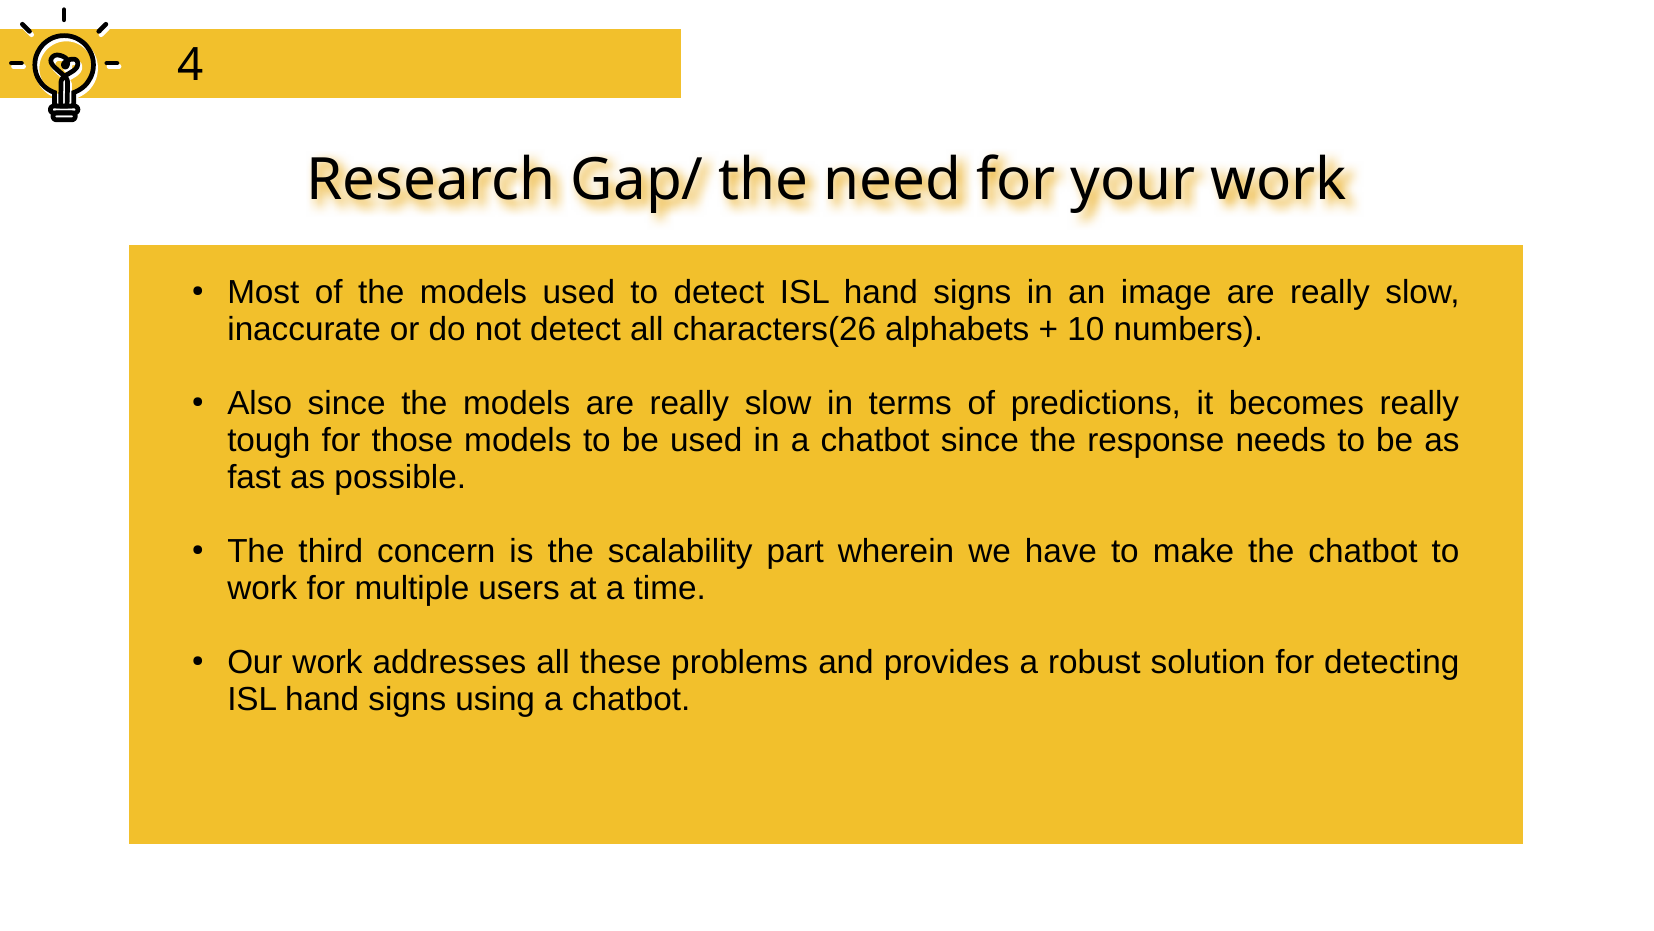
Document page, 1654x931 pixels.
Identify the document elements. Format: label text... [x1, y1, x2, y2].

title Research Gap/ the need for your work [147, 118, 1506, 237]
text_box Most of the models used to detect ISL hand signs in an image are really slow, inaccurate or do not detect all characters(26 alphabets + 10 numbers). Also since the models are really slow in terms of predictions, it becomes really tough for those models to be used in a chatbot since the response needs to be as fast as possible. The third concern is the scalability part wherein we have to make the chatbot to work for multiple users at a time. Our work addresses all these problems and provides a robust solution for detecting ISL hand signs using a chatbot. [177, 265, 1477, 827]
title 4 [177, 29, 623, 97]
